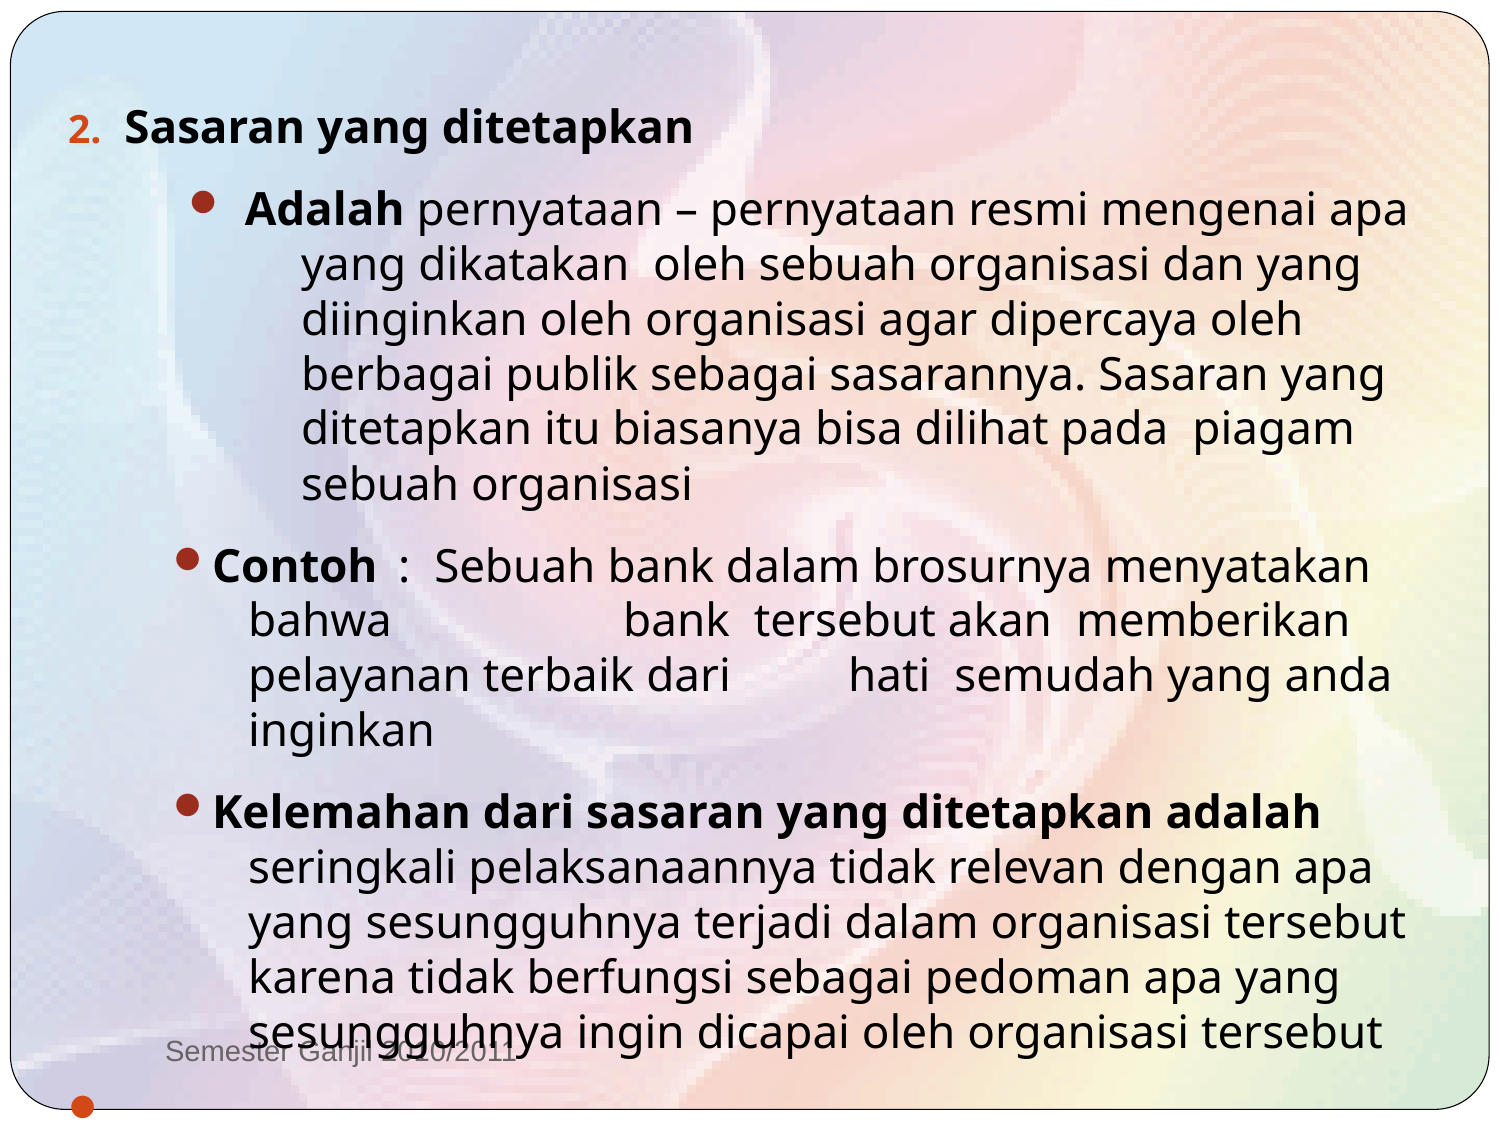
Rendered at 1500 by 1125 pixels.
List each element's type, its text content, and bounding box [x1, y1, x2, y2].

text_box Semester Ganjil 2010/2011 [150, 1050, 801, 1088]
list Sasaran yang ditetapkan Adalah pernyataan – pernyataan resmi mengenai apa yang dikatakan oleh sebuah organisasi dan yang diinginkan oleh organisasi agar dipercaya oleh berbagai publik sebagai sasarannya. Sasaran yang ditetapkan itu biasanya bisa dilihat pada piagam sebuah organisasi Contoh : Sebuah bank dalam brosurnya menyatakan bahwa bank tersebut akan memberikan pelayanan terbaik dari hati semudah yang anda inginkan Kelemahan dari sasaran yang ditetapkan adalah seringkali pelaksanaannya tidak relevan dengan apa yang sesungguhnya terjadi dalam organisasi tersebut karena tidak berfungsi sebagai pedoman apa yang sesungguhnya ingin dicapai oleh organisasi tersebut [53, 90, 1447, 1050]
